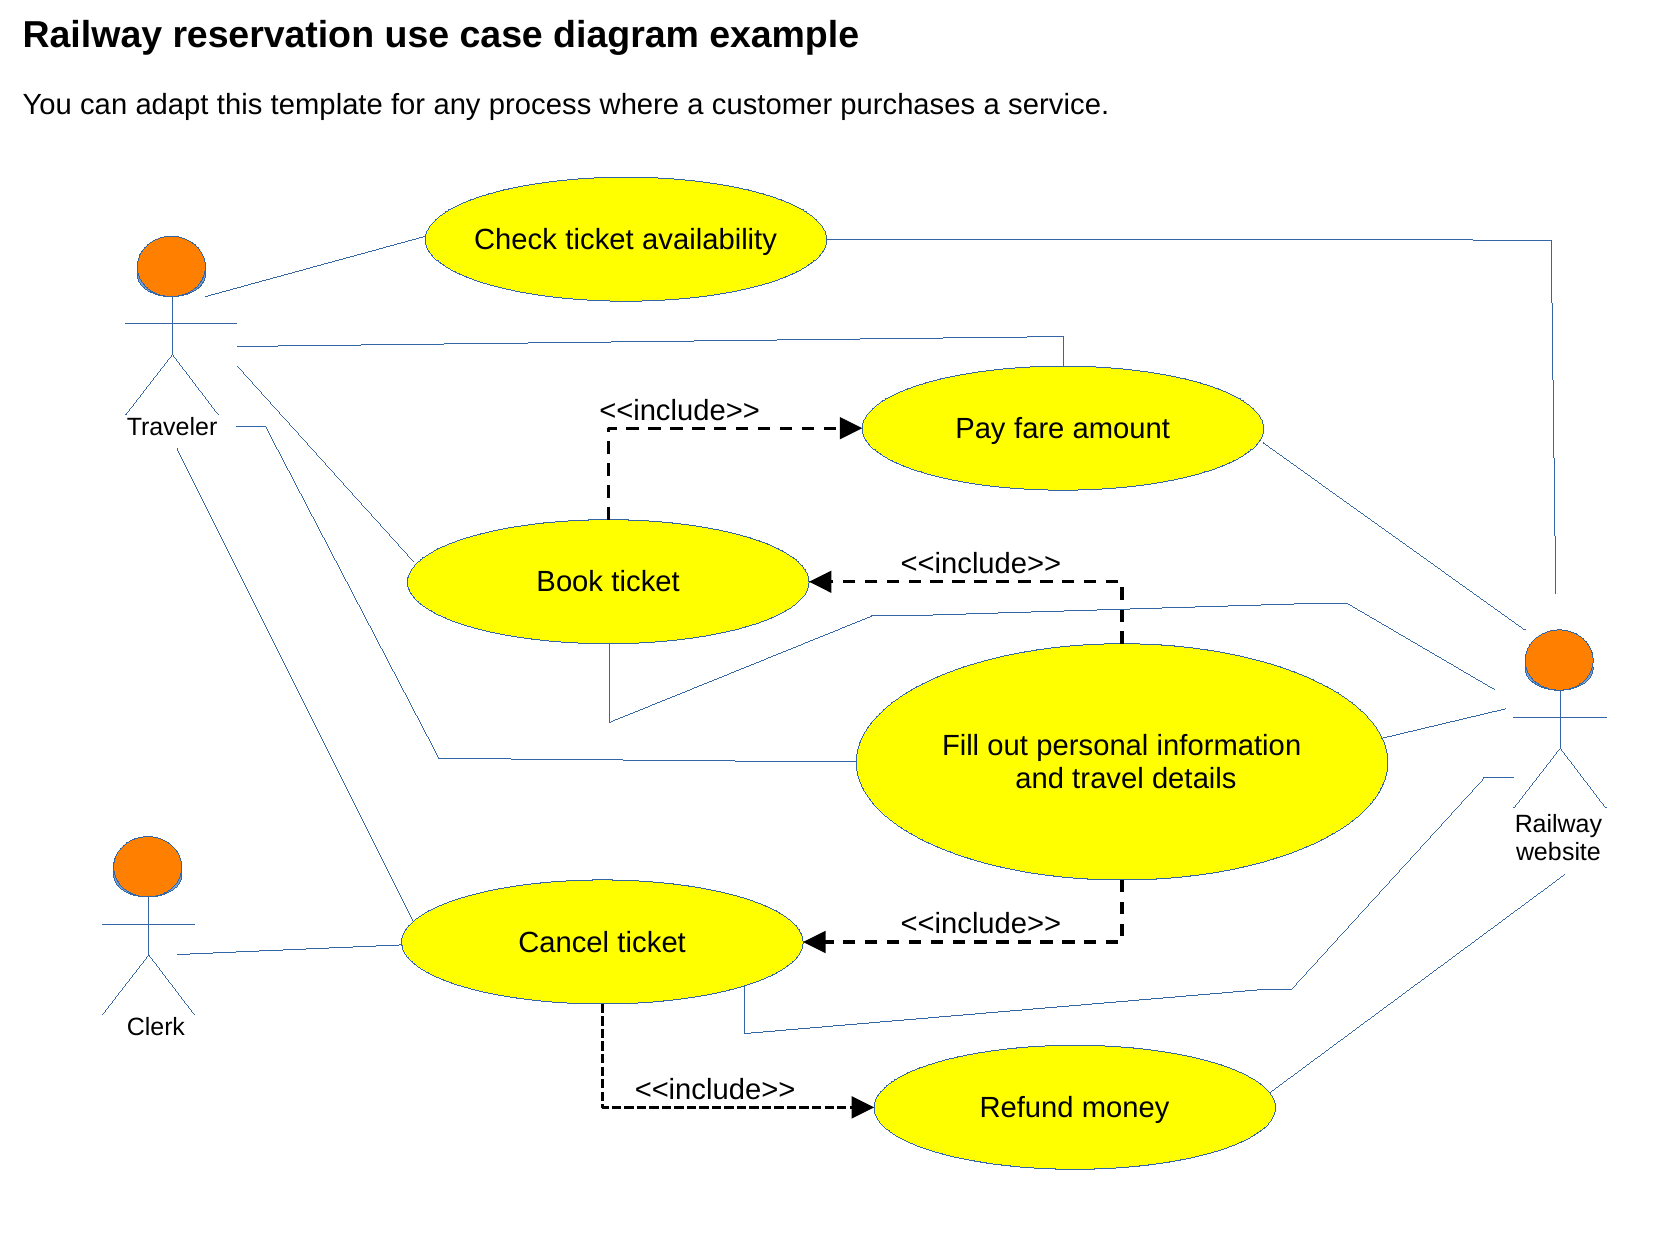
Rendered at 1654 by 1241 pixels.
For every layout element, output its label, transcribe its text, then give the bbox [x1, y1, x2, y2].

text_box <<include>> [885, 539, 1077, 588]
text_box <<include>> [620, 1065, 811, 1114]
text_box Book ticket [407, 519, 809, 644]
text_box Cancel ticket [401, 879, 804, 1004]
text_box Check ticket availability [425, 177, 827, 302]
text_box [113, 836, 182, 897]
text_box [137, 236, 206, 297]
text_box <<include>> [584, 386, 776, 434]
text_box Traveler [112, 390, 237, 463]
text_box <<include>> [885, 900, 1077, 948]
text_box Fill out personal information and travel details [856, 643, 1388, 880]
text_box Refund money [874, 1045, 1276, 1170]
text_box Pay fare amount [862, 366, 1264, 491]
text_box [1525, 629, 1594, 691]
text_box Railway reservation use case diagram example You can adapt this template for any process where a customer purchases a service. [7, 5, 1654, 128]
text_box Clerk [112, 990, 237, 1063]
text_box Railway website [1500, 801, 1625, 875]
